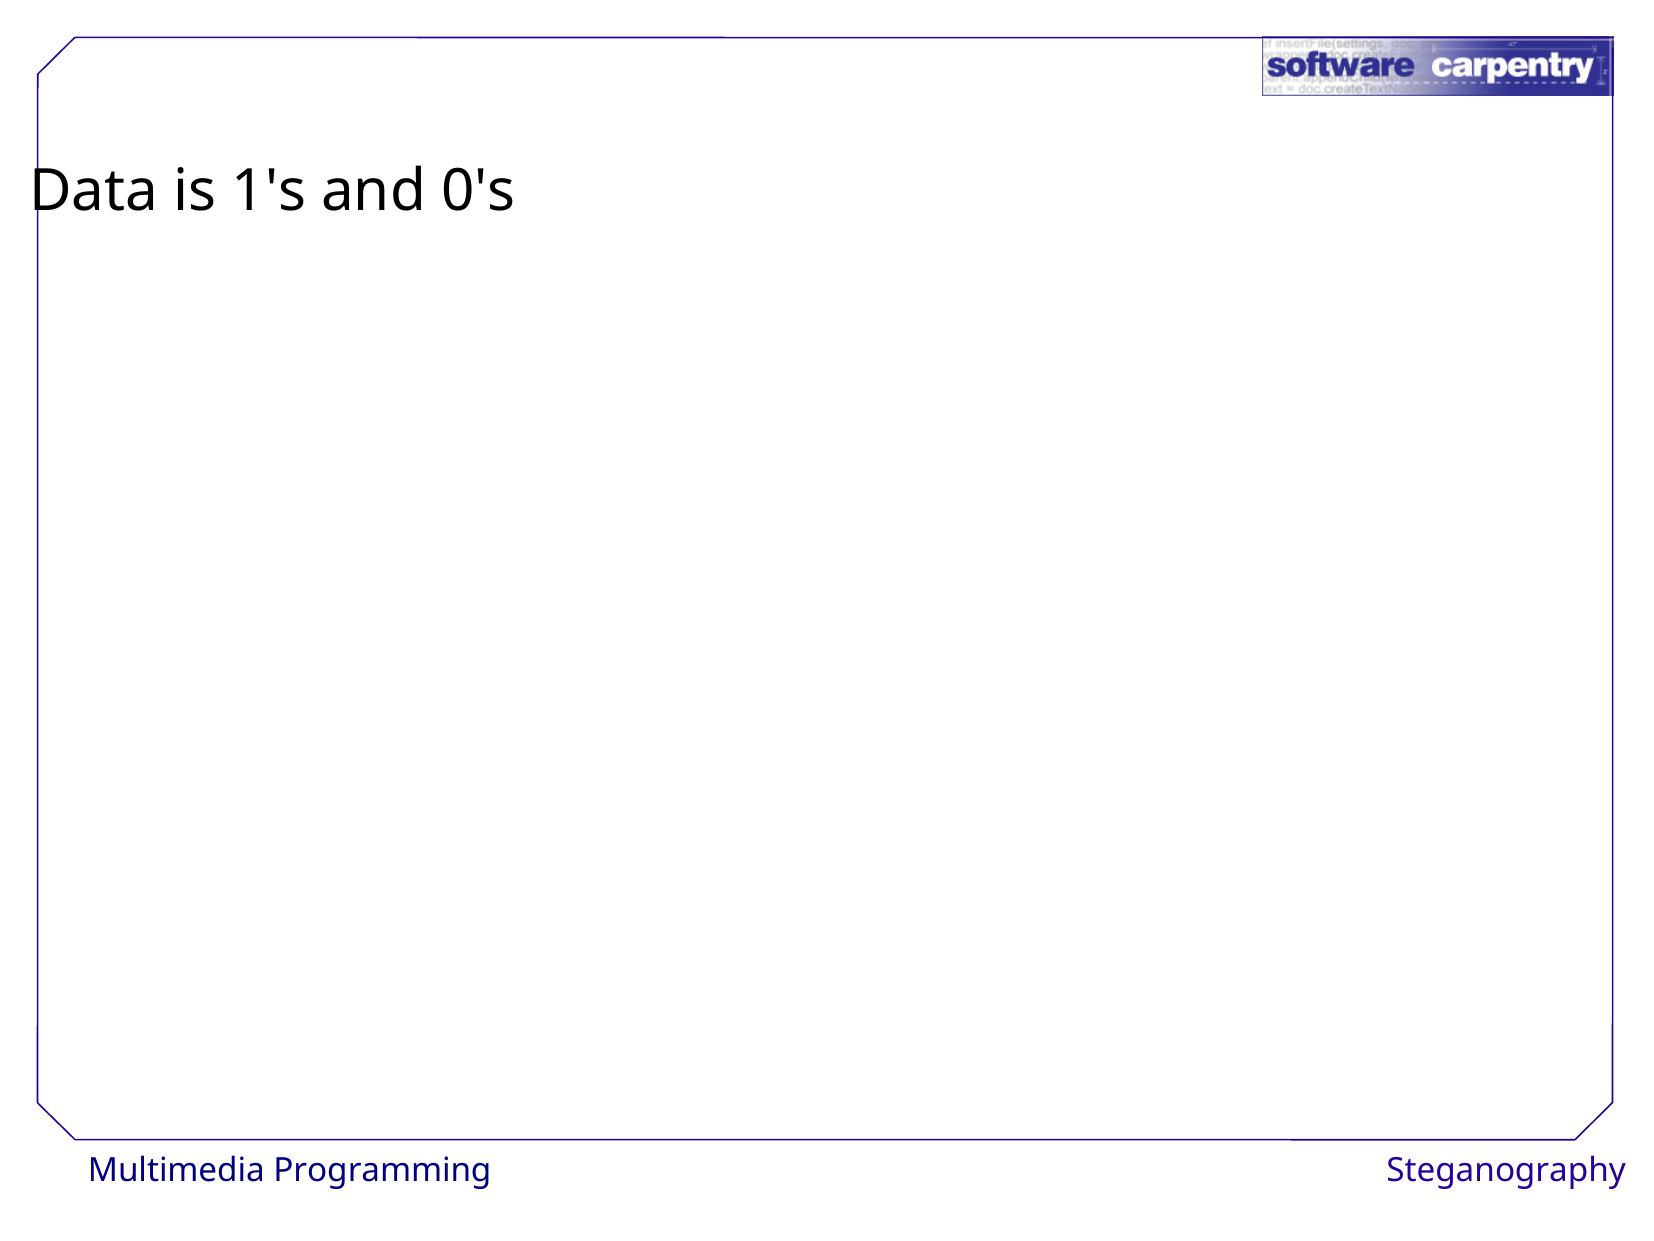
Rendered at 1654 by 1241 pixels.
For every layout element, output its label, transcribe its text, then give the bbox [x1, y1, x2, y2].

text_box Data is 1's and 0's [14, 109, 681, 231]
picture [1262, 36, 1614, 96]
